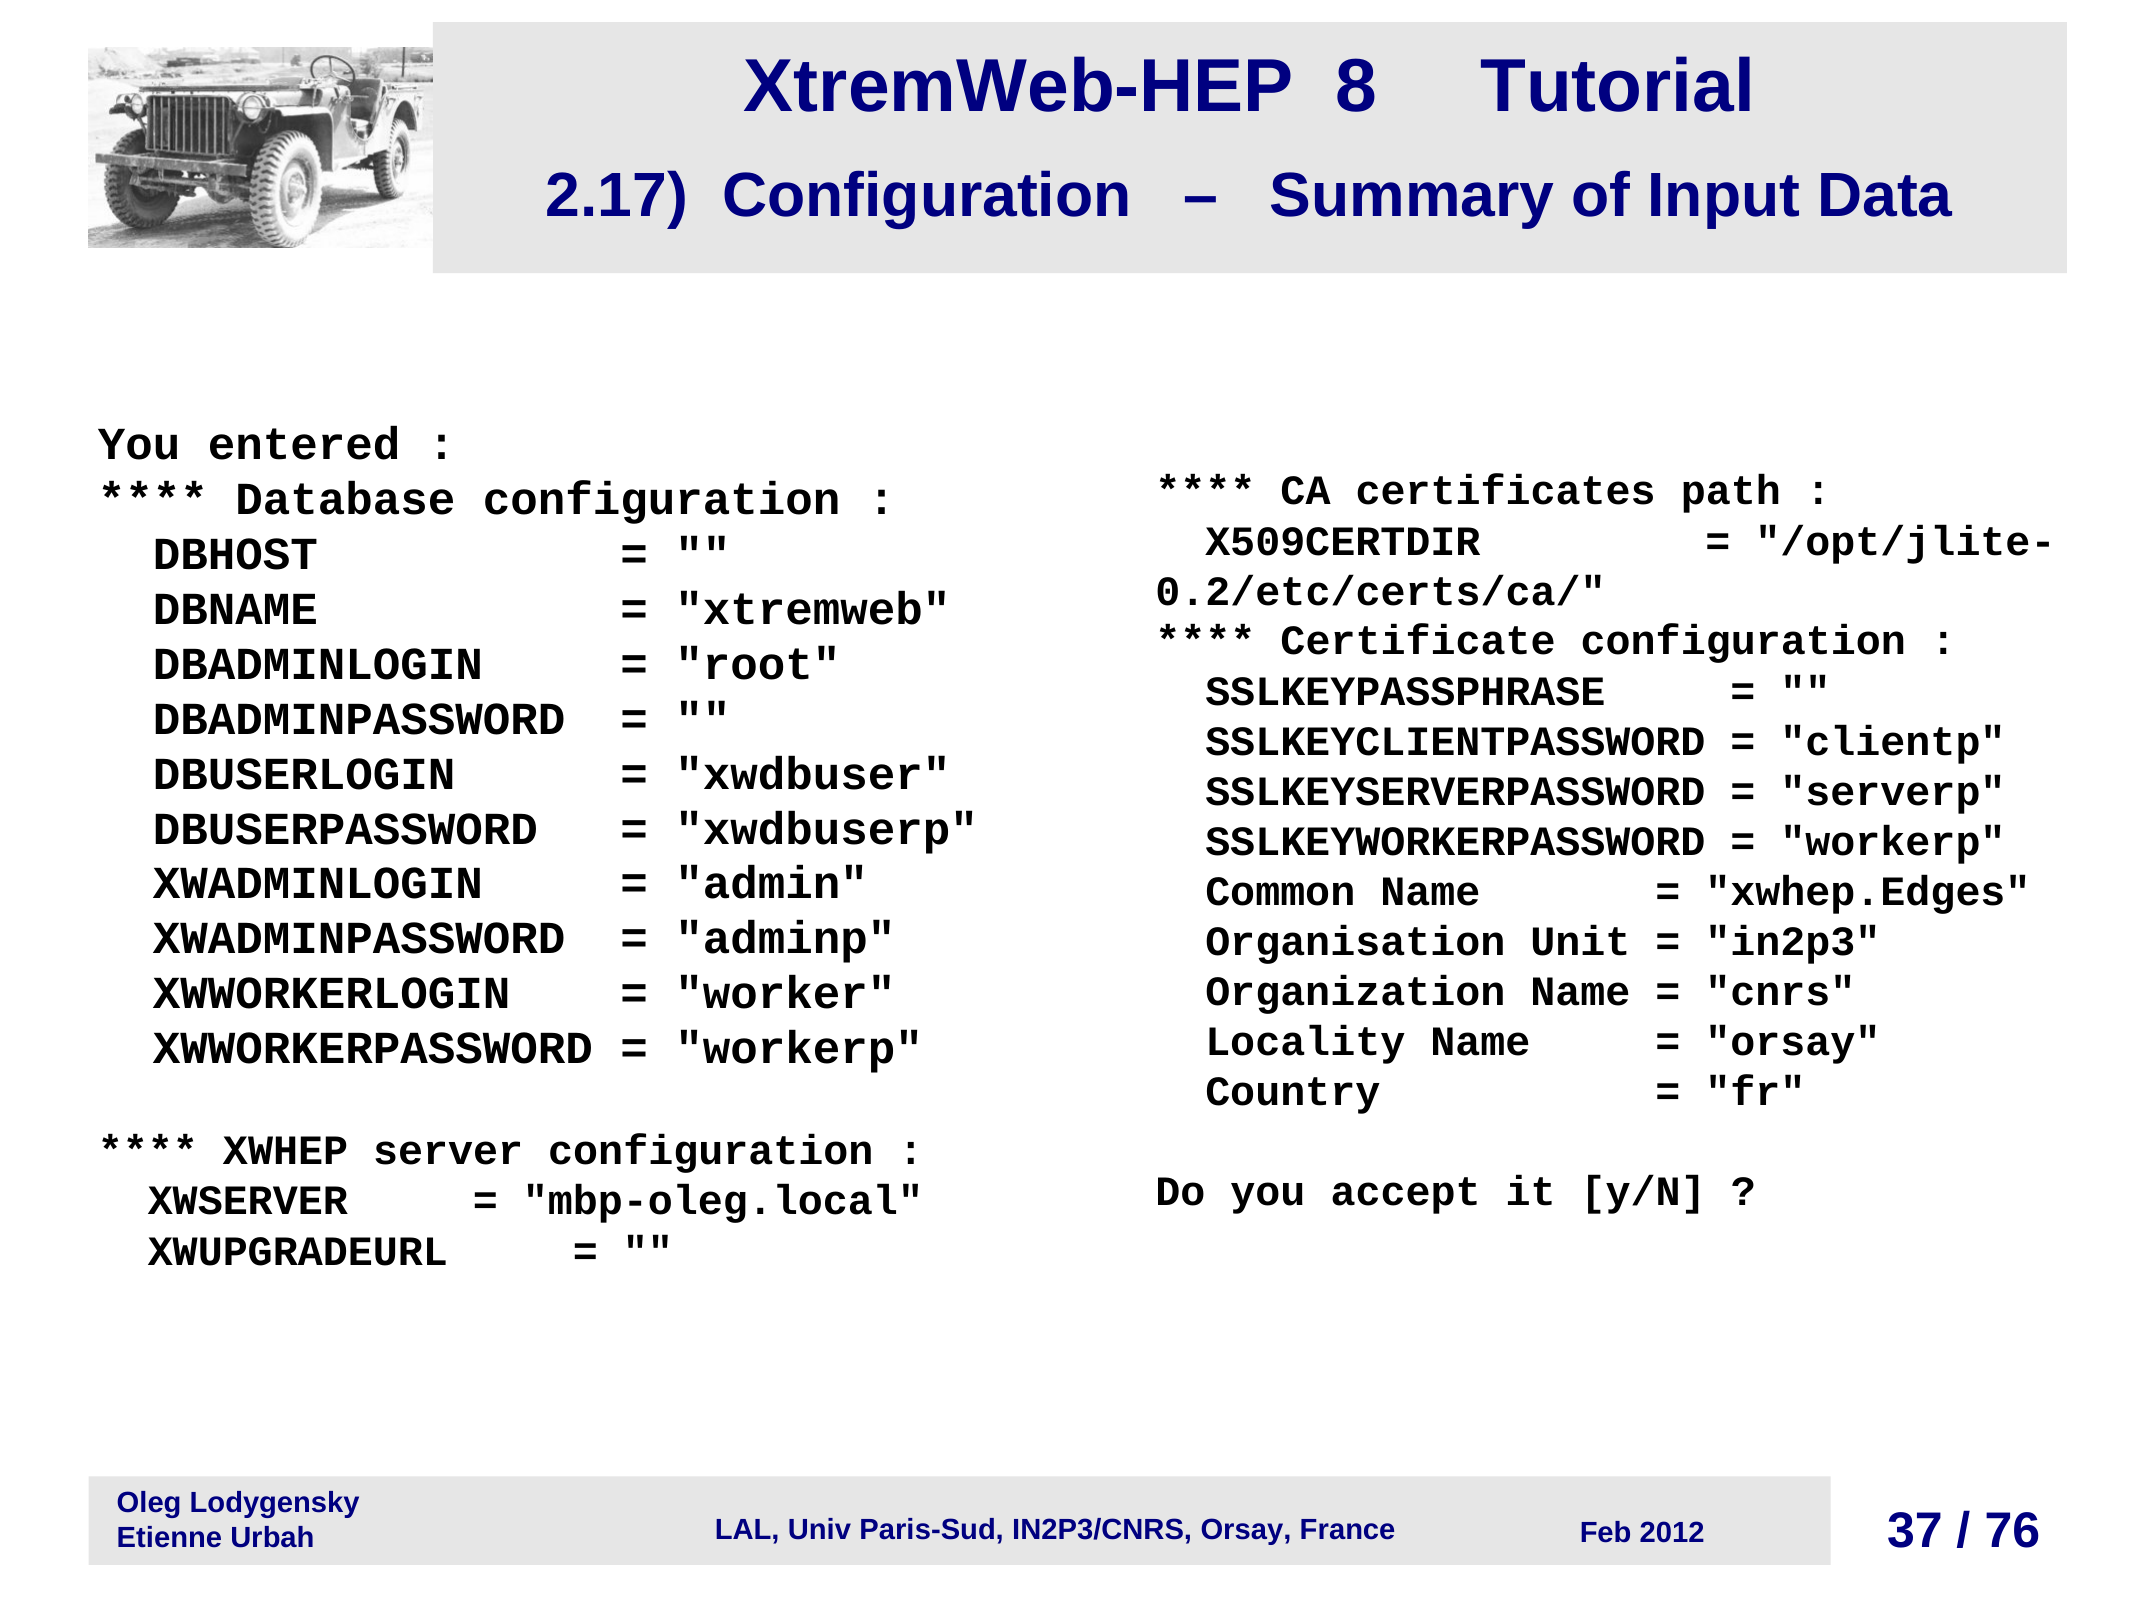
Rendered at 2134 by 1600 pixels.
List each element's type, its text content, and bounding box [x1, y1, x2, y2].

text_box You entered : **** Database configuration : DBHOST = "" DBNAME = "xtremweb" DBADMINLOGIN = "root" DBADMINPASSWORD = "" DBUSERLOGIN = "xwdbuser" DBUSERPASSWORD = "xwdbuserp" XWADMINLOGIN = "admin" XWADMINPASSWORD = "adminp" XWWORKERLOGIN = "worker" XWWORKERPASSWORD = "workerp" **** XWHEP server configuration : XWSERVER = "mbp-oleg.local" XWUPGRADEURL = "" [88, 413, 1010, 1329]
text_box **** CA certificates path : X509CERTDIR = "/opt/jlite-0.2/etc/certs/ca/" **** Certificate configuration : SSLKEYPASSPHRASE = "" SSLKEYCLIENTPASSWORD = "clientp" SSLKEYSERVERPASSWORD = "serverp" SSLKEYWORKERPASSWORD = "workerp" Common Name = "xwhep.Edges" Organisation Unit = "in2p3" Organization Name = "cnrs" Locality Name = "orsay" Country = "fr" Do you accept it [y/N] ? [1146, 413, 2067, 1460]
picture [88, 47, 433, 248]
title 2.17) Configuration – Summary of Input Data [442, 118, 2067, 266]
